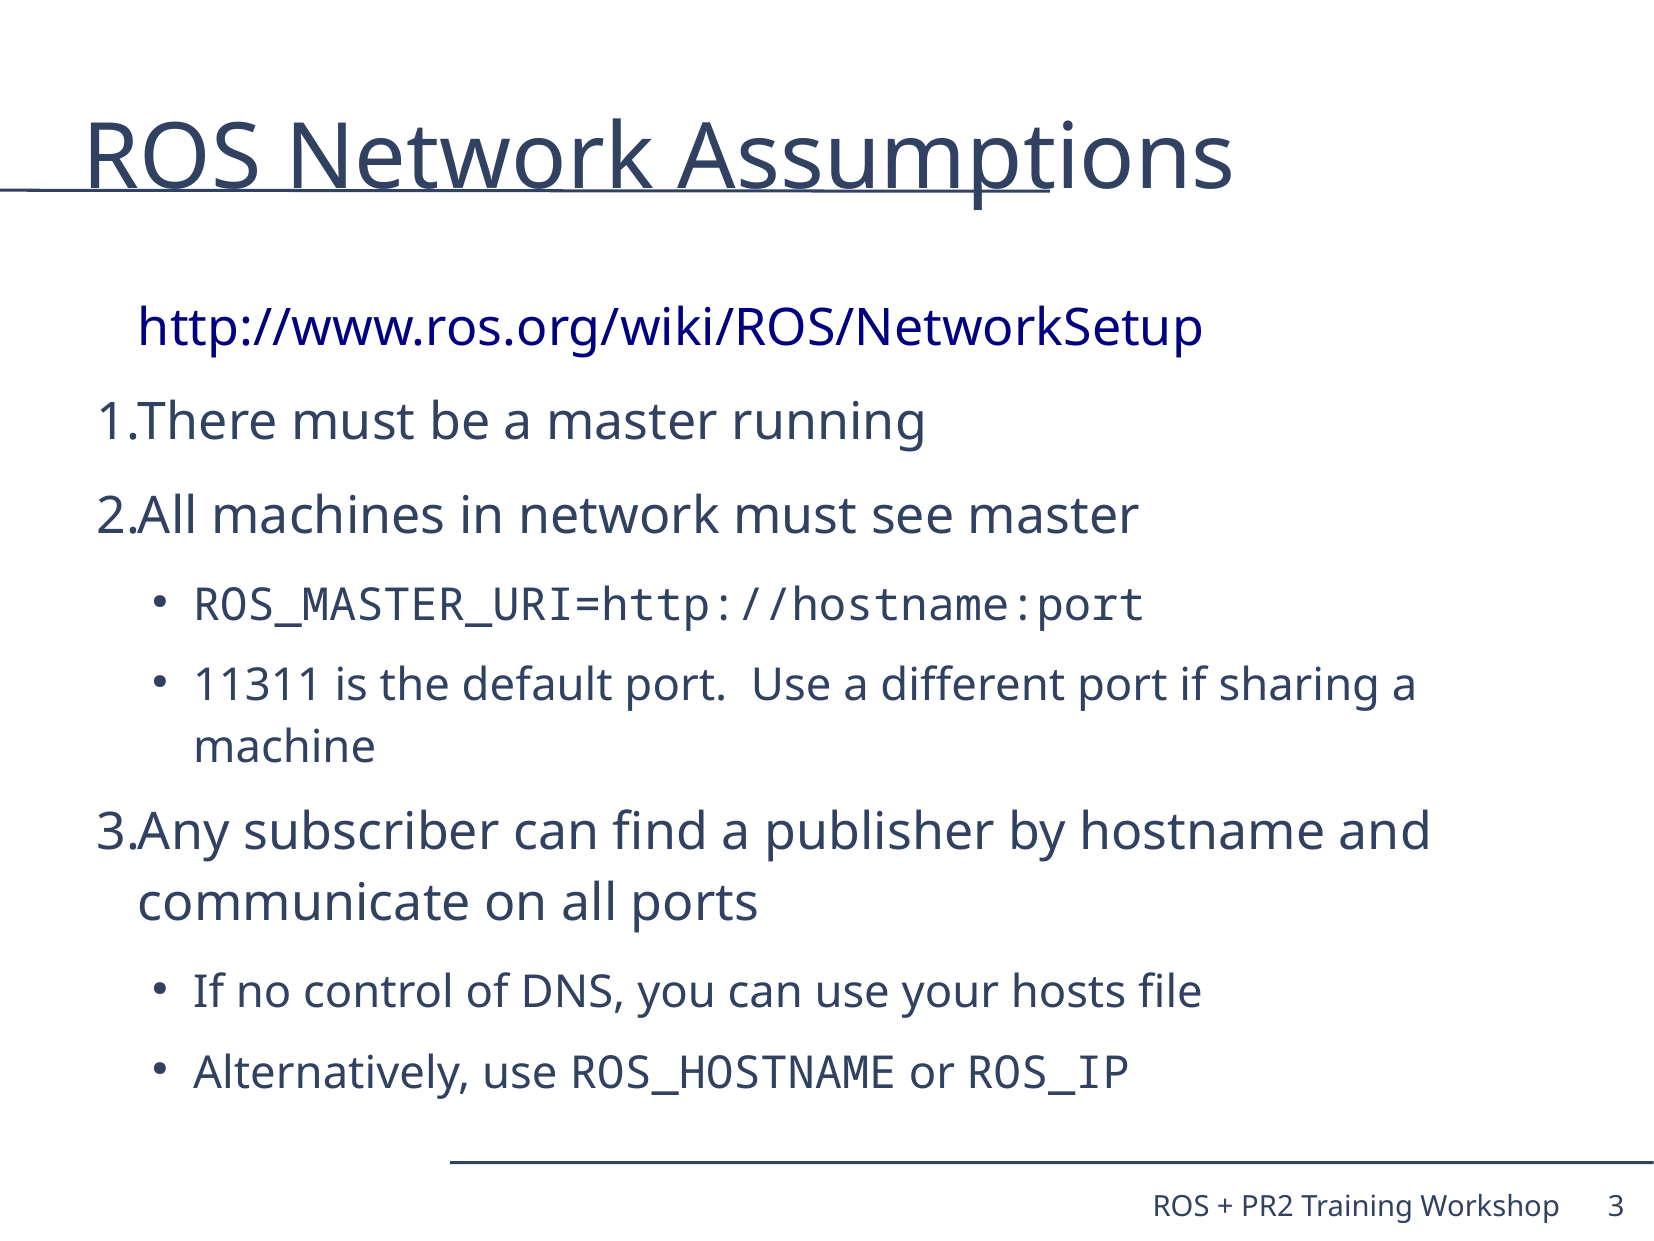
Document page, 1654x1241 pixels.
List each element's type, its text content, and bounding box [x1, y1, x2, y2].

list http://www.ros.org/wiki/ROS/NetworkSetup There must be a master running All machines in network must see master ROS_MASTER_URI=http://hostname:port 11311 is the default port. Use a different port if sharing a machine Any subscriber can find a publisher by hostname and communicate on all ports If no control of DNS, you can use your hosts file Alternatively, use ROS_HOSTNAME or ROS_IP [82, 290, 1571, 1109]
title ROS Network Assumptions [82, 56, 1571, 250]
